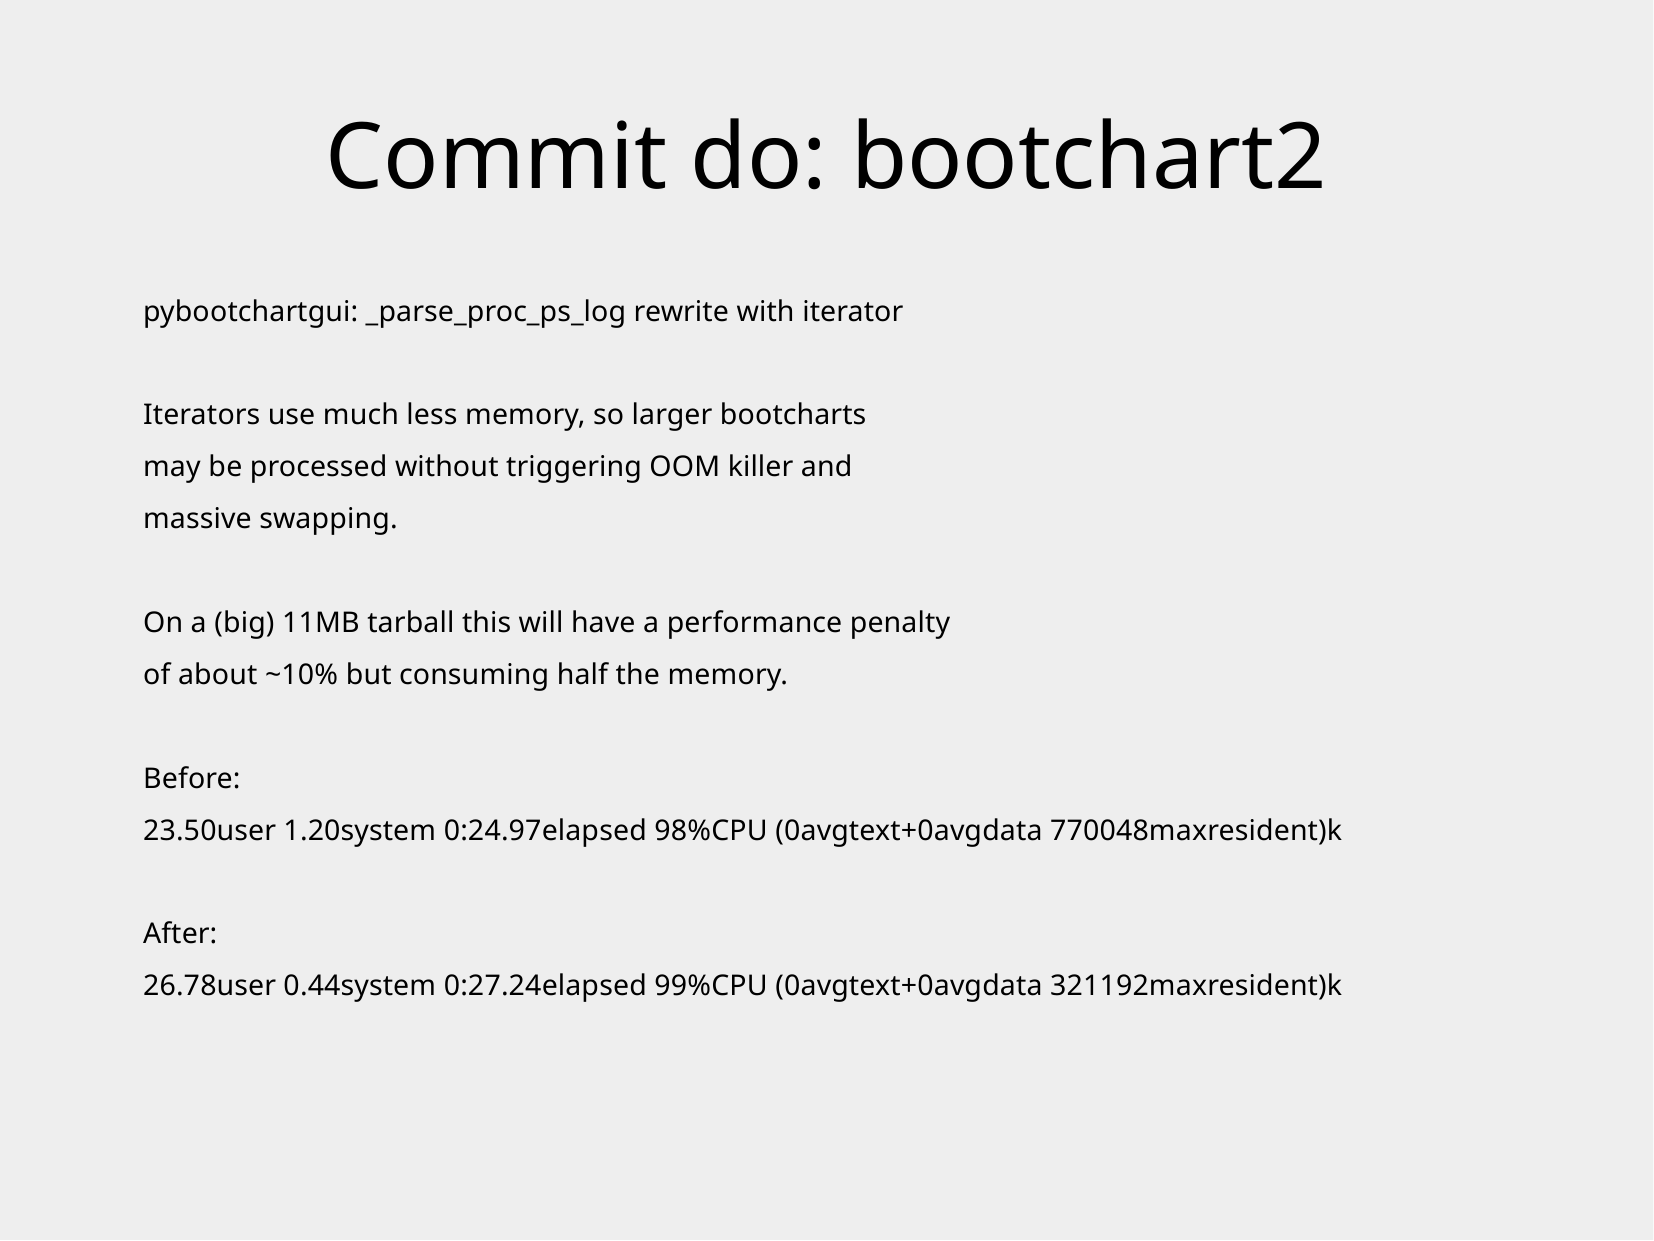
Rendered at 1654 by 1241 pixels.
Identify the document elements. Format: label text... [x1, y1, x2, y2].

title Commit do: bootchart2 [82, 49, 1571, 257]
list pybootchartgui: _parse_proc_ps_log rewrite with iterator Iterators use much less memory, so larger bootcharts may be processed without triggering OOM killer and massive swapping. On a (big) 11MB tarball this will have a performance penalty of about ~10% but consuming half the memory. Before: 23.50user 1.20system 0:24.97elapsed 98%CPU (0avgtext+0avgdata 770048maxresident)k After: 26.78user 0.44system 0:27.24elapsed 99%CPU (0avgtext+0avgdata 321192maxresident)k [82, 290, 1571, 1010]
